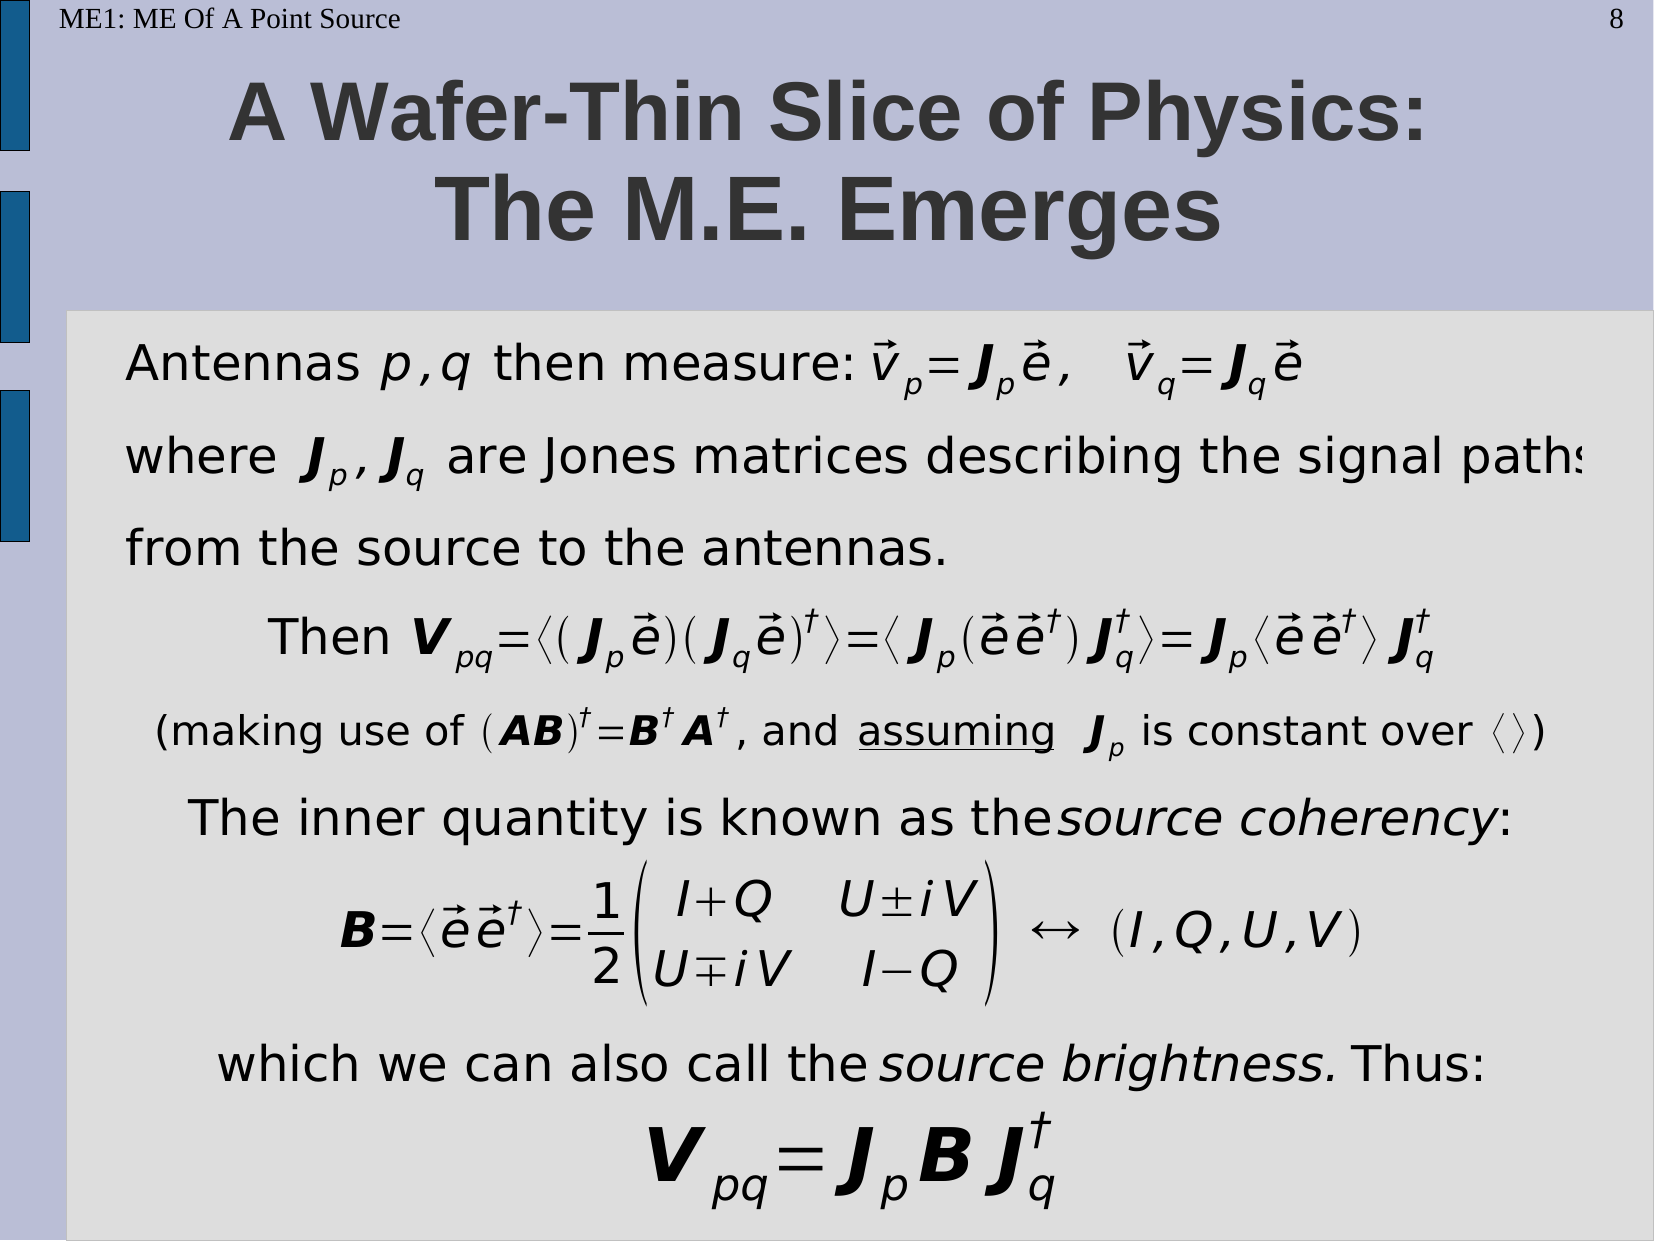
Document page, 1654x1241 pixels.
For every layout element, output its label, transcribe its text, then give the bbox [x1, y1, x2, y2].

title A Wafer-Thin Slice of Physics: The M.E. Emerges [123, 59, 1536, 267]
chart [118, 313, 1582, 1211]
